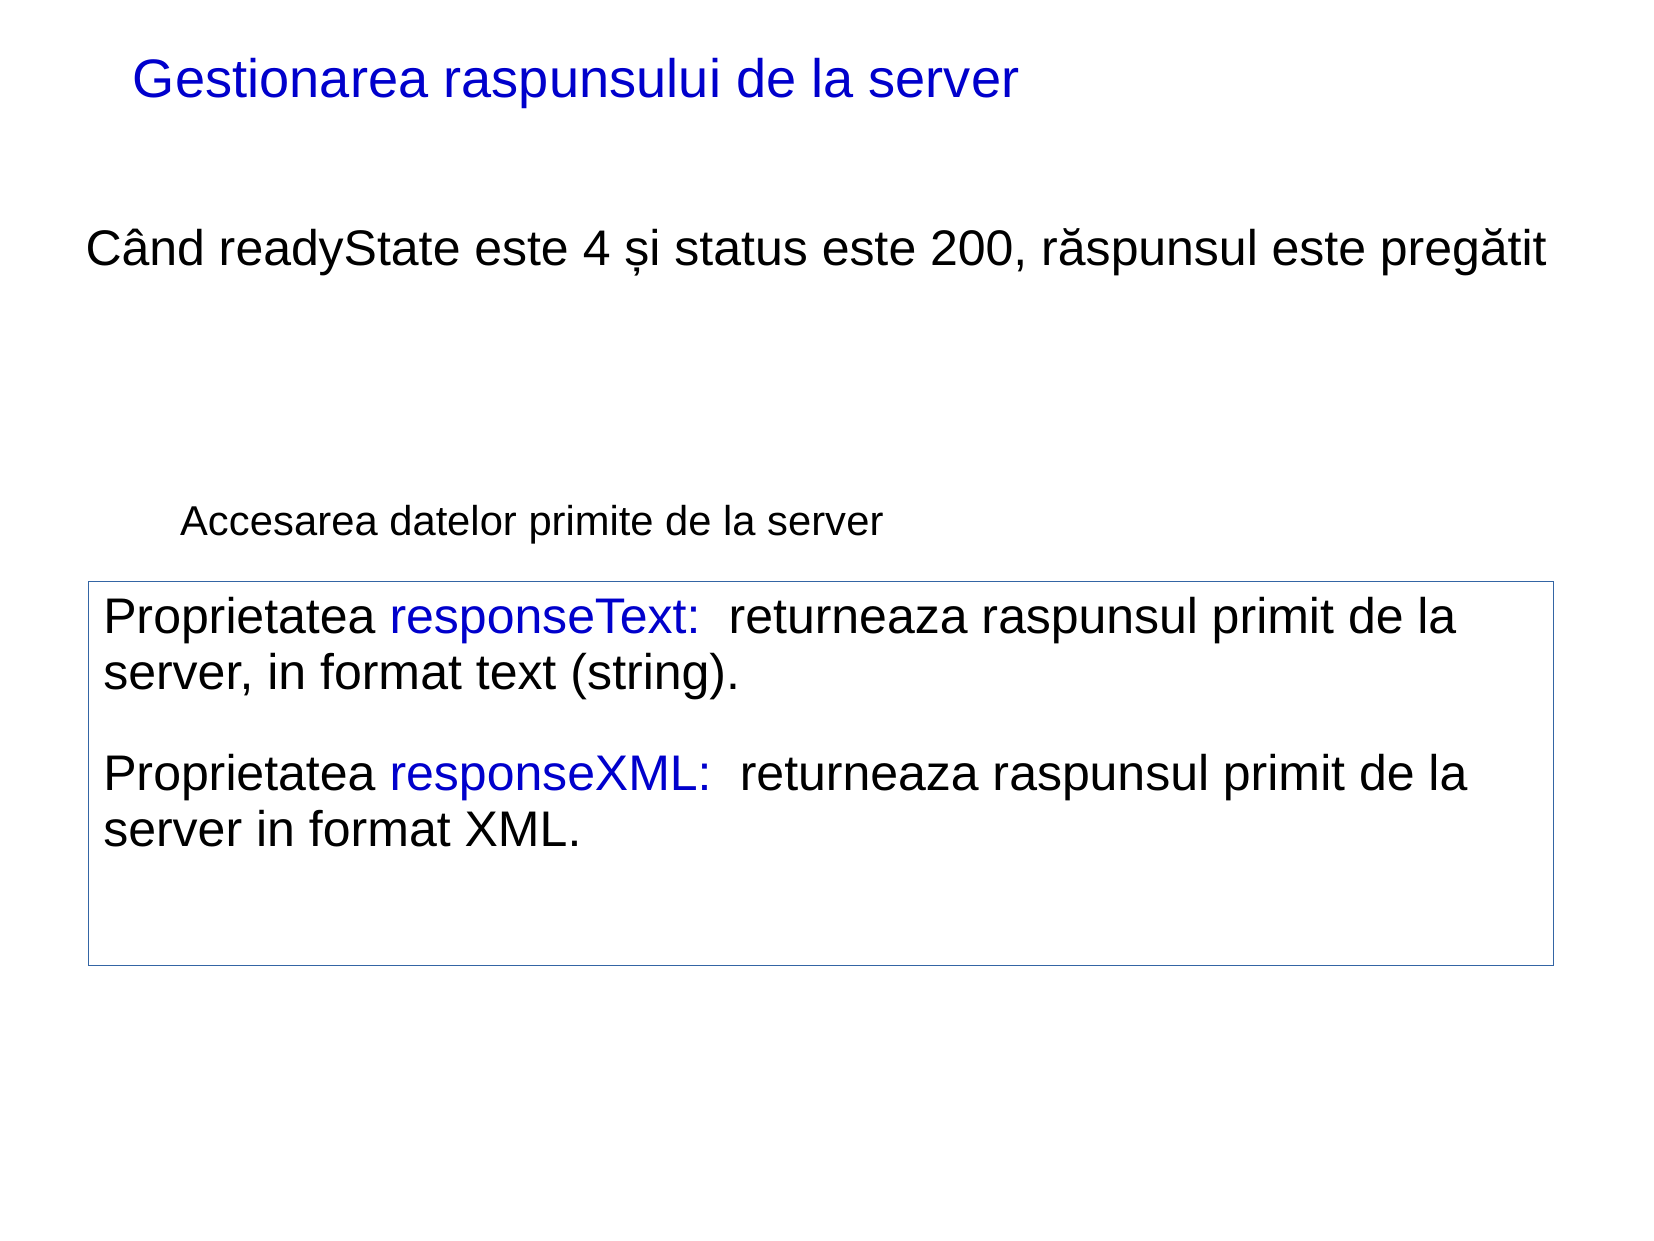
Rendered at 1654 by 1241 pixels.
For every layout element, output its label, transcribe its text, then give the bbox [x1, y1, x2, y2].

text_box Proprietatea responseText: returneaza raspunsul primit de la server, in format text (string). Proprietatea responseXML: returneaza raspunsul primit de la server in format XML. [88, 581, 1554, 966]
text_box Gestionarea raspunsului de la server [118, 41, 1036, 117]
text_box Când readyState este 4 și status este 200, răspunsul este pregătit [70, 212, 1563, 284]
text_box Accesarea datelor primite de la server [165, 490, 899, 552]
